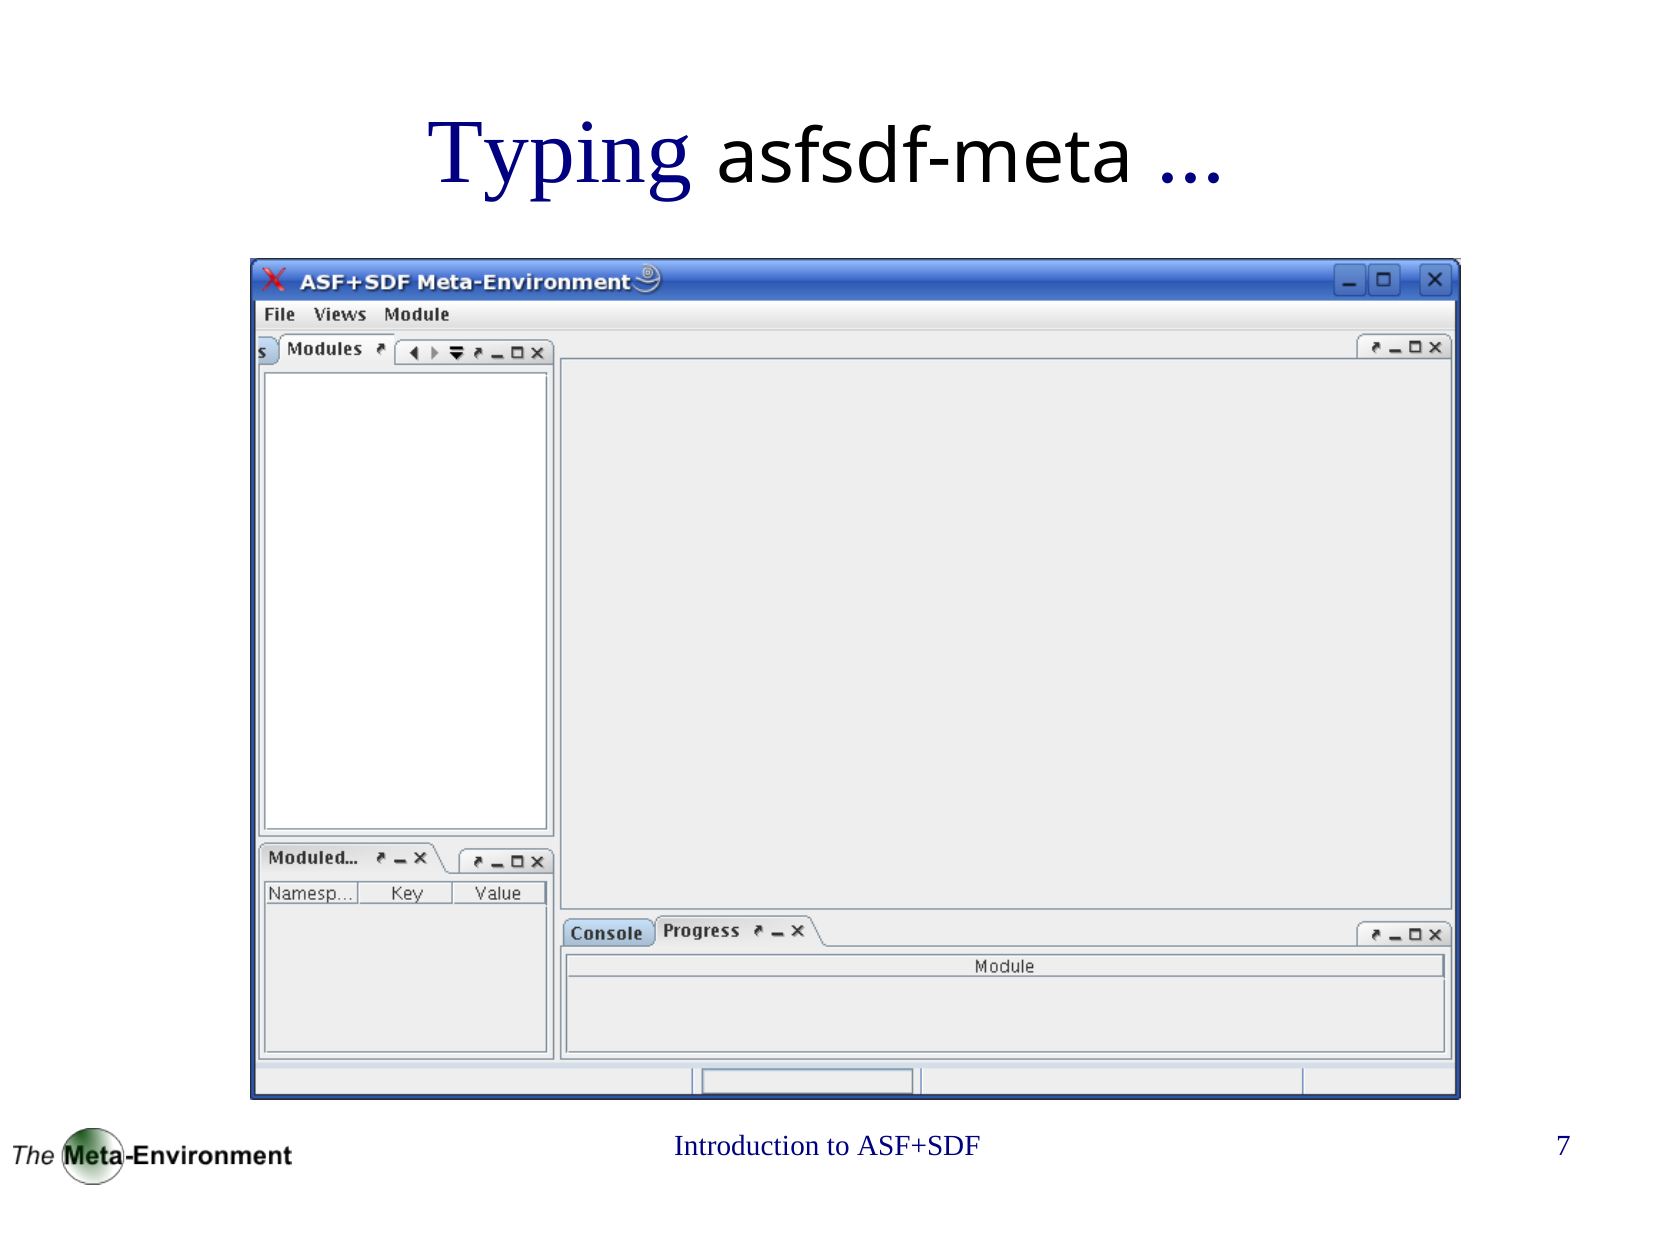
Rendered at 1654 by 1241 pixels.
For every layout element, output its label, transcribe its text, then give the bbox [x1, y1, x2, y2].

picture [250, 258, 1461, 1100]
picture [13, 1128, 292, 1185]
title Typing asfsdf-meta ... [82, 49, 1571, 257]
